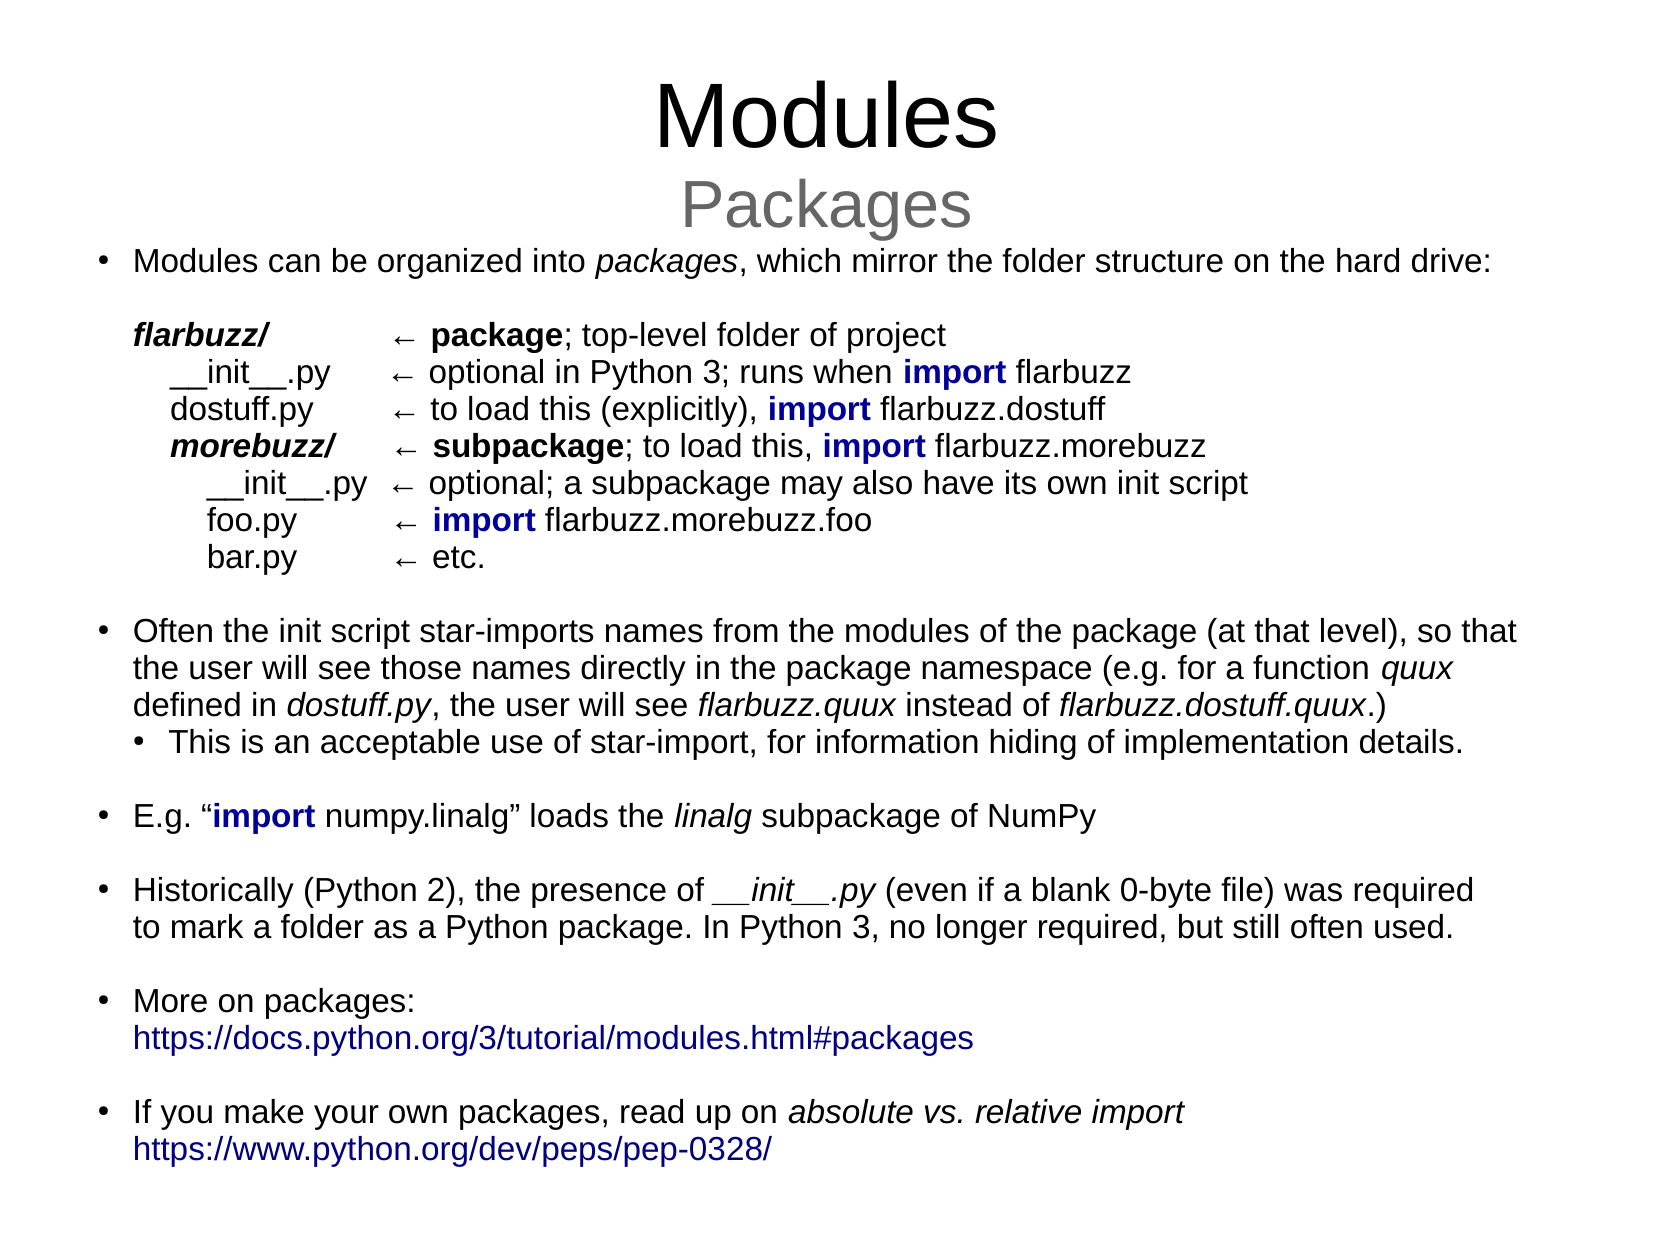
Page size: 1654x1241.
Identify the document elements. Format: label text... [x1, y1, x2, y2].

title Modules Packages [82, 49, 1571, 257]
text_box Modules can be organized into packages, which mirror the folder structure on the hard drive: flarbuzz/ ← package; top-level folder of project __init__.py ← optional in Python 3; runs when import flarbuzz dostuff.py ← to load this (explicitly), import flarbuzz.dostuff morebuzz/ ← subpackage; to load this, import flarbuzz.morebuzz __init__.py ← optional; a subpackage may also have its own init script foo.py ← import flarbuzz.morebuzz.foo bar.py ← etc. Often the init script star-imports names from the modules of the package (at that level), so that the user will see those names directly in the package namespace (e.g. for a function quux defined in dostuff.py, the user will see flarbuzz.quux instead of flarbuzz.dostuff.quux.) This is an acceptable use of star-import, for information hiding of implementation details. E.g. “import numpy.linalg” loads the linalg subpackage of NumPy Historically (Python 2), the presence of __init__.py (even if a blank 0-byte file) was required to mark a folder as a Python package. In Python 3, no longer required, but still often used. More on packages: https://docs.python.org/3/tutorial/modules.html#packages If you make your own packages, read up on absolute vs. relative import https://www.python.org/dev/peps/pep-0328/ [82, 234, 1561, 1187]
